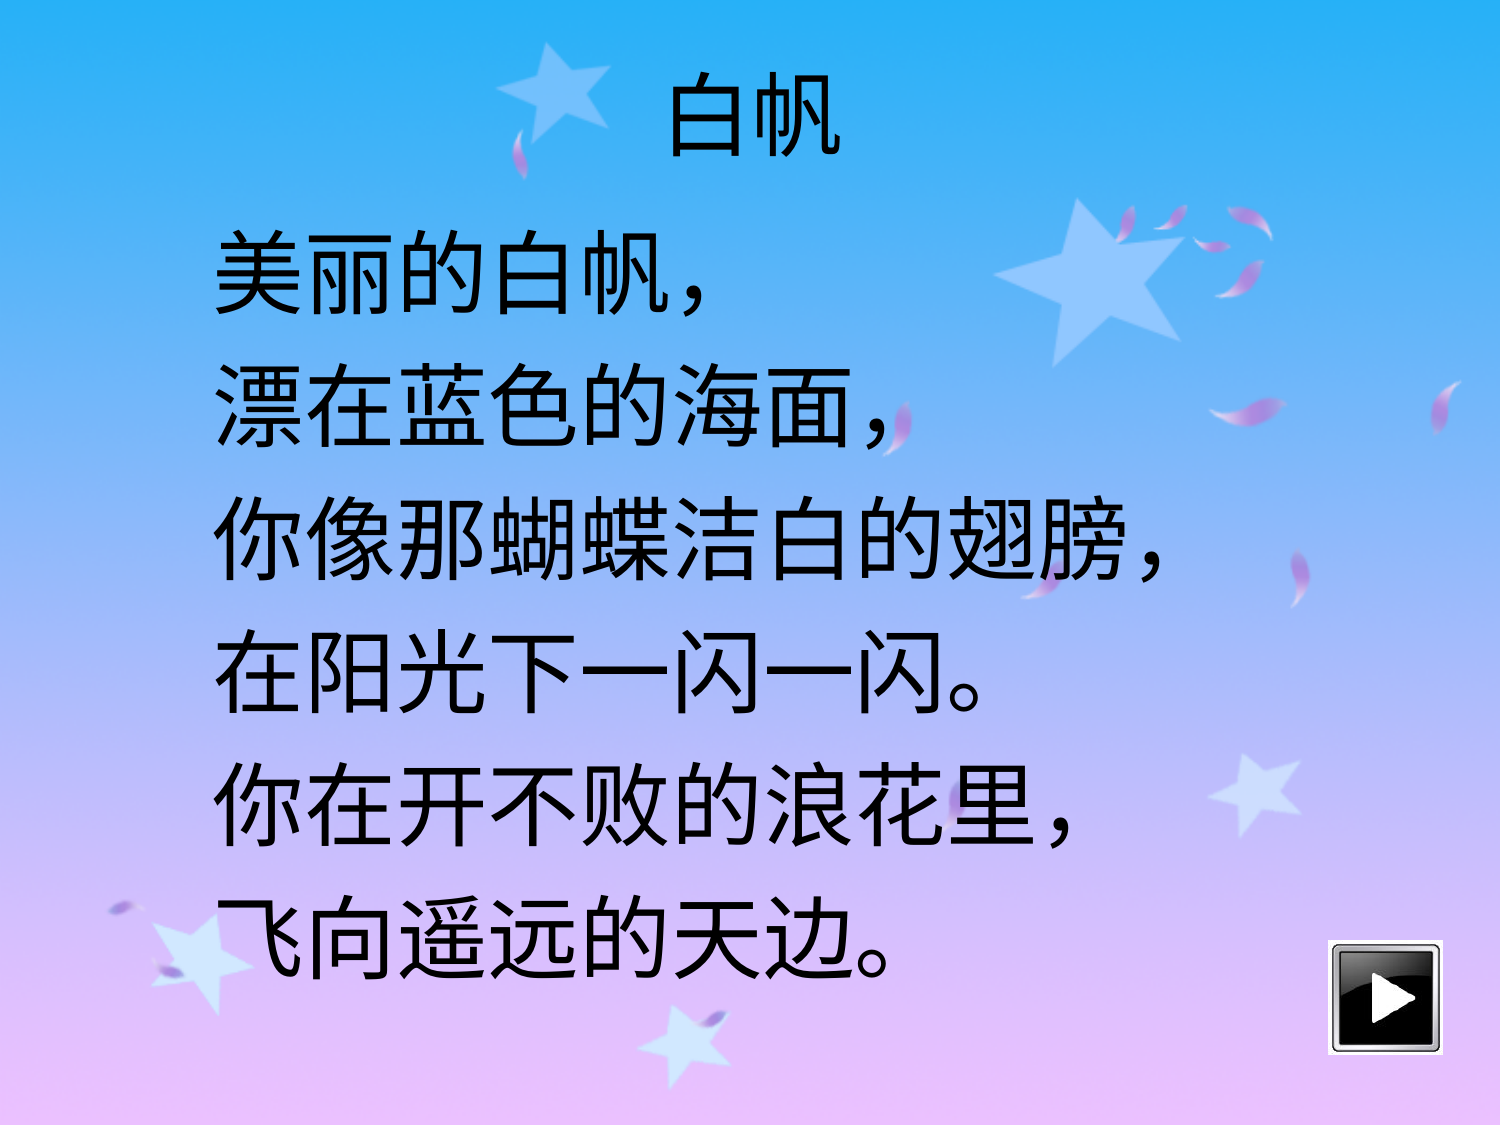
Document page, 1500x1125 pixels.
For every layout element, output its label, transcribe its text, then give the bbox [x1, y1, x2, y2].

list 美丽的白帆， 漂在蓝色的海面， 你像那蝴蝶洁白的翅膀， 在阳光下一闪一闪。 你在开不败的浪花里， 飞向遥远的天边。 [141, 208, 1500, 1070]
title 白帆 [76, 19, 1427, 207]
picture [1328, 940, 1443, 1055]
